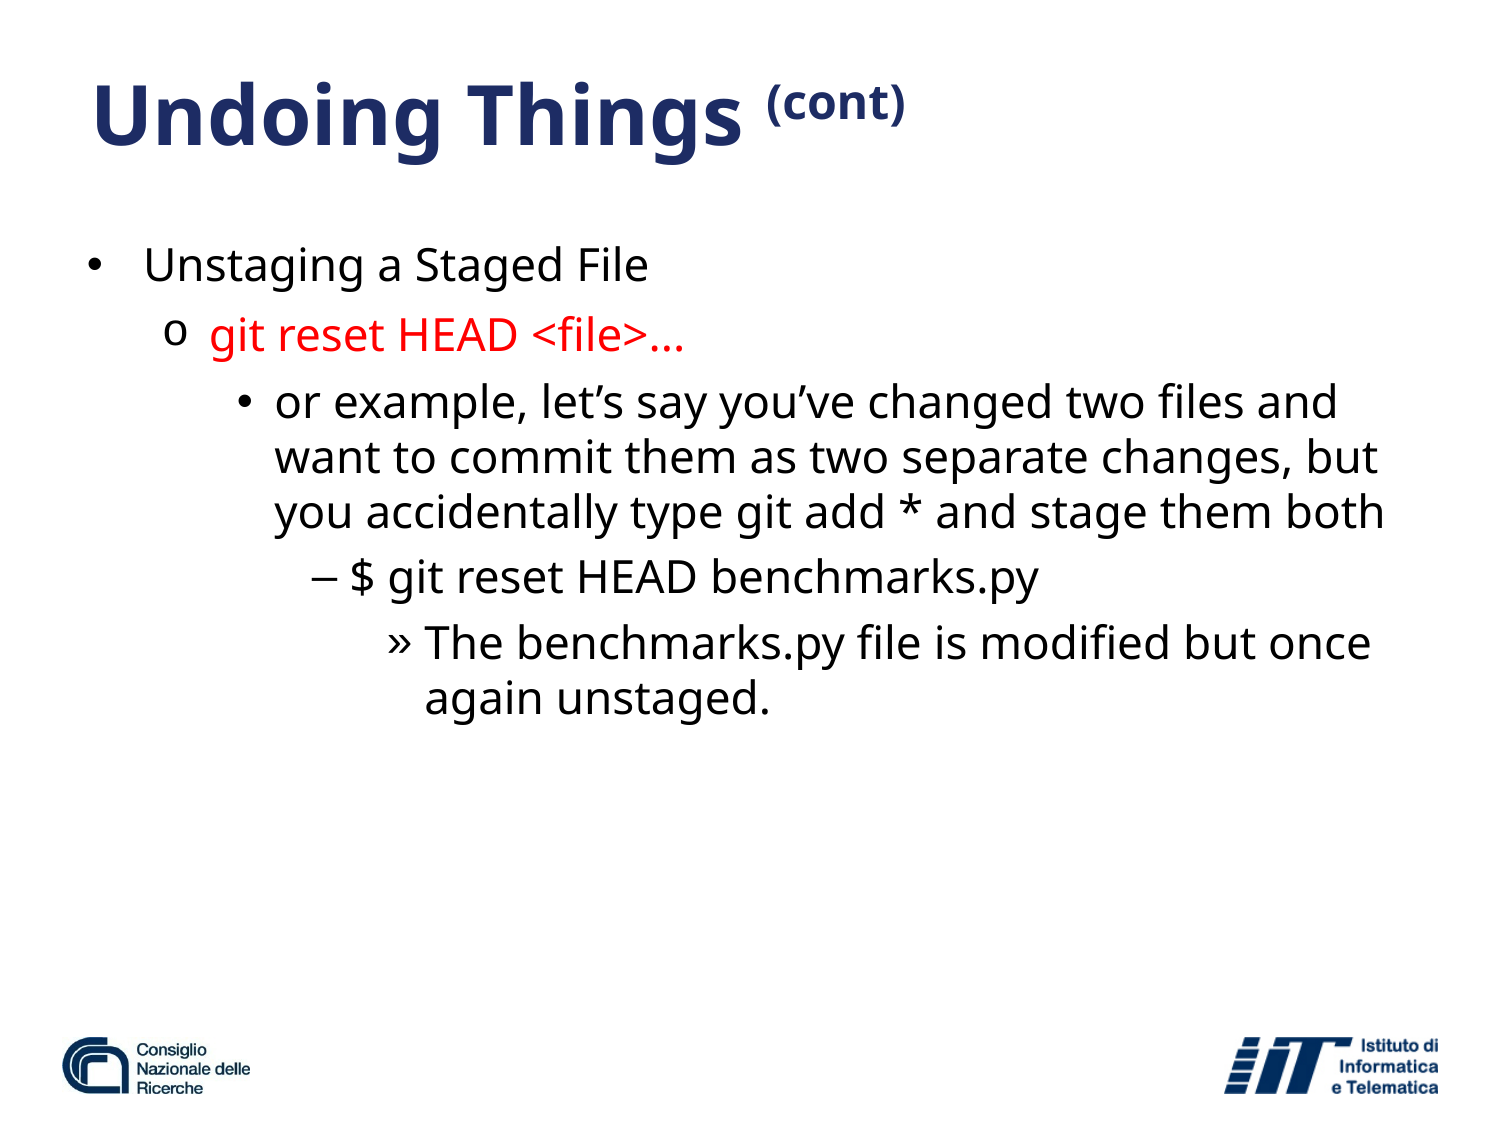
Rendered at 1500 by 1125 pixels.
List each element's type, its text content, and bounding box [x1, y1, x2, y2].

picture [62, 1037, 250, 1094]
title Undoing Things (cont) [74, 45, 1449, 180]
picture [1224, 1037, 1438, 1094]
list Unstaging a Staged File git reset HEAD <file>... or example, let’s say you’ve changed two files and want to commit them as two separate changes, but you accidentally type git add * and stage them both $ git reset HEAD benchmarks.py The benchmarks.py file is modified but once again unstaged. [71, 228, 1422, 1022]
